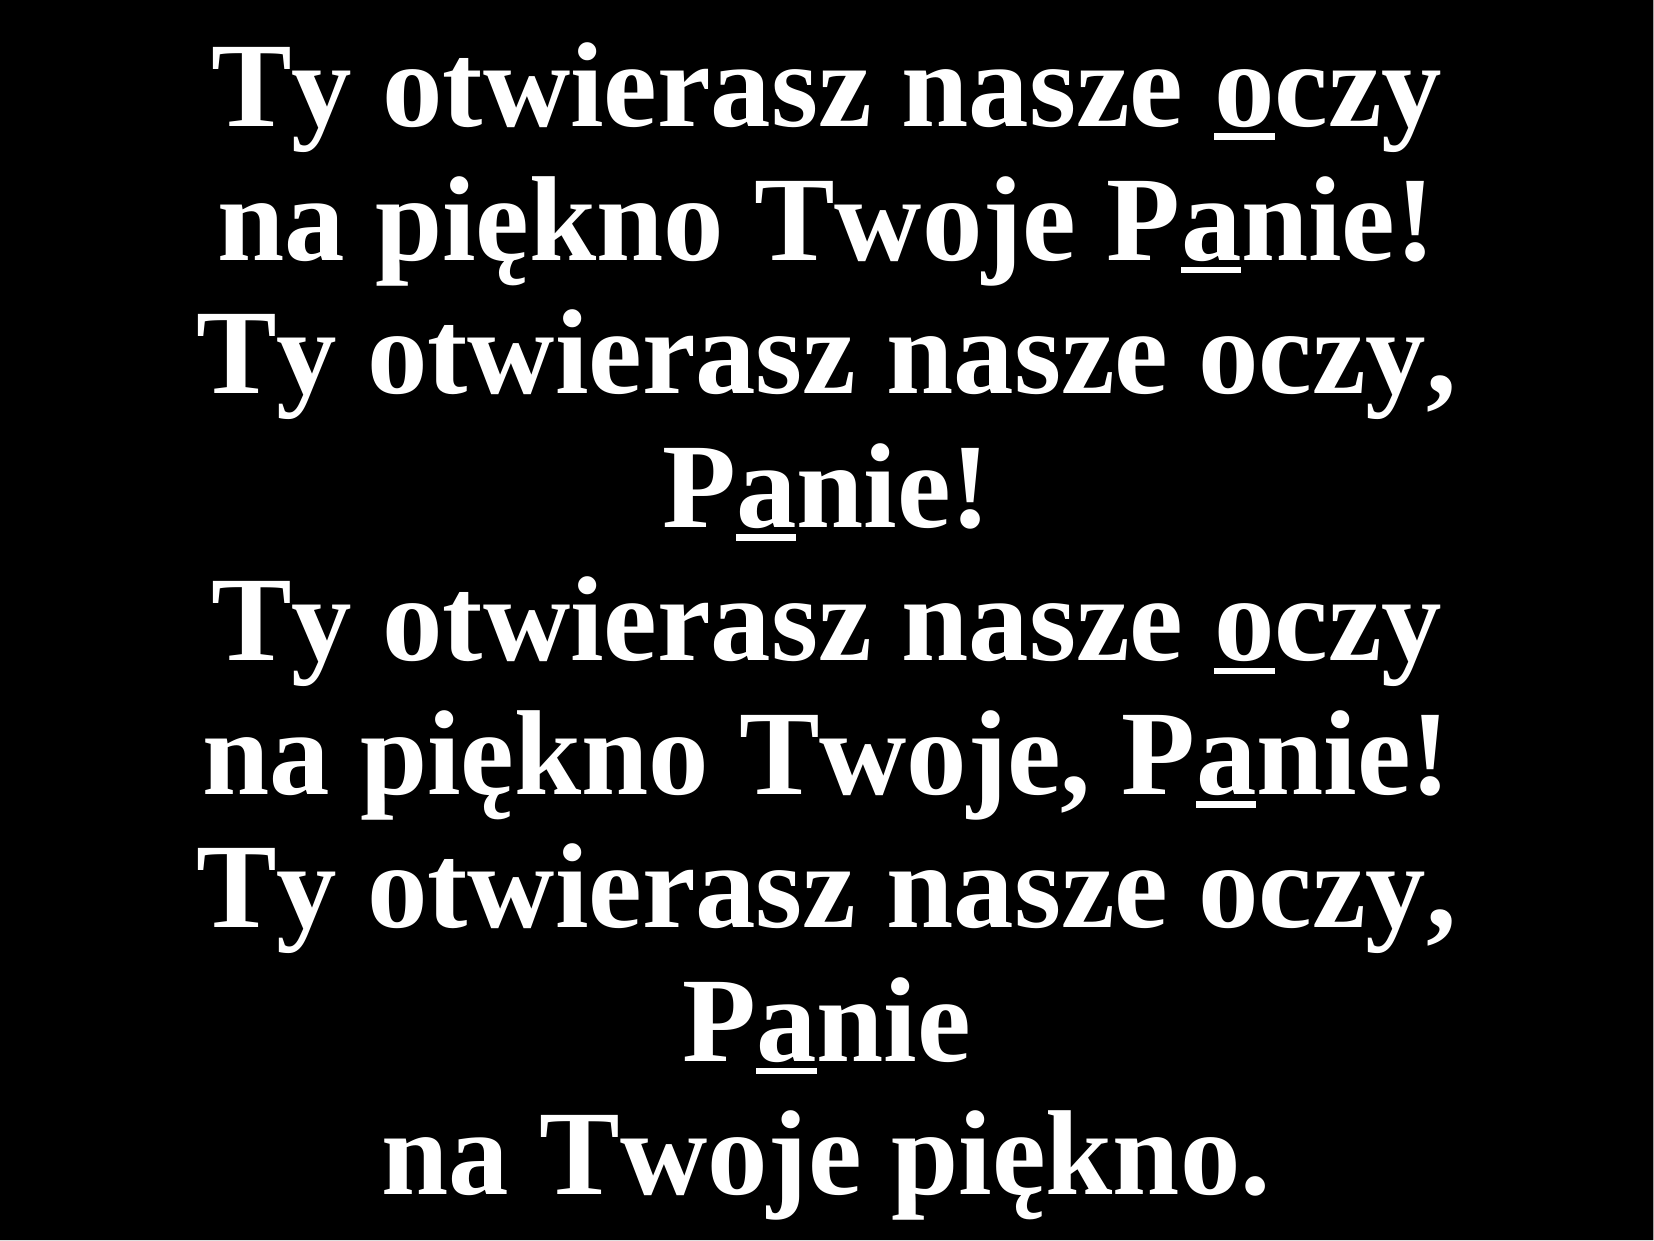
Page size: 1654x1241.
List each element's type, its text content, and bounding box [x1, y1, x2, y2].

title Ty otwierasz nasze oczy na piękno Twoje Panie! Ty otwierasz nasze oczy, Panie! Ty otwierasz nasze oczy na piękno Twoje, Panie! Ty otwierasz nasze oczy, Panie na Twoje piękno. [0, 0, 1654, 1241]
